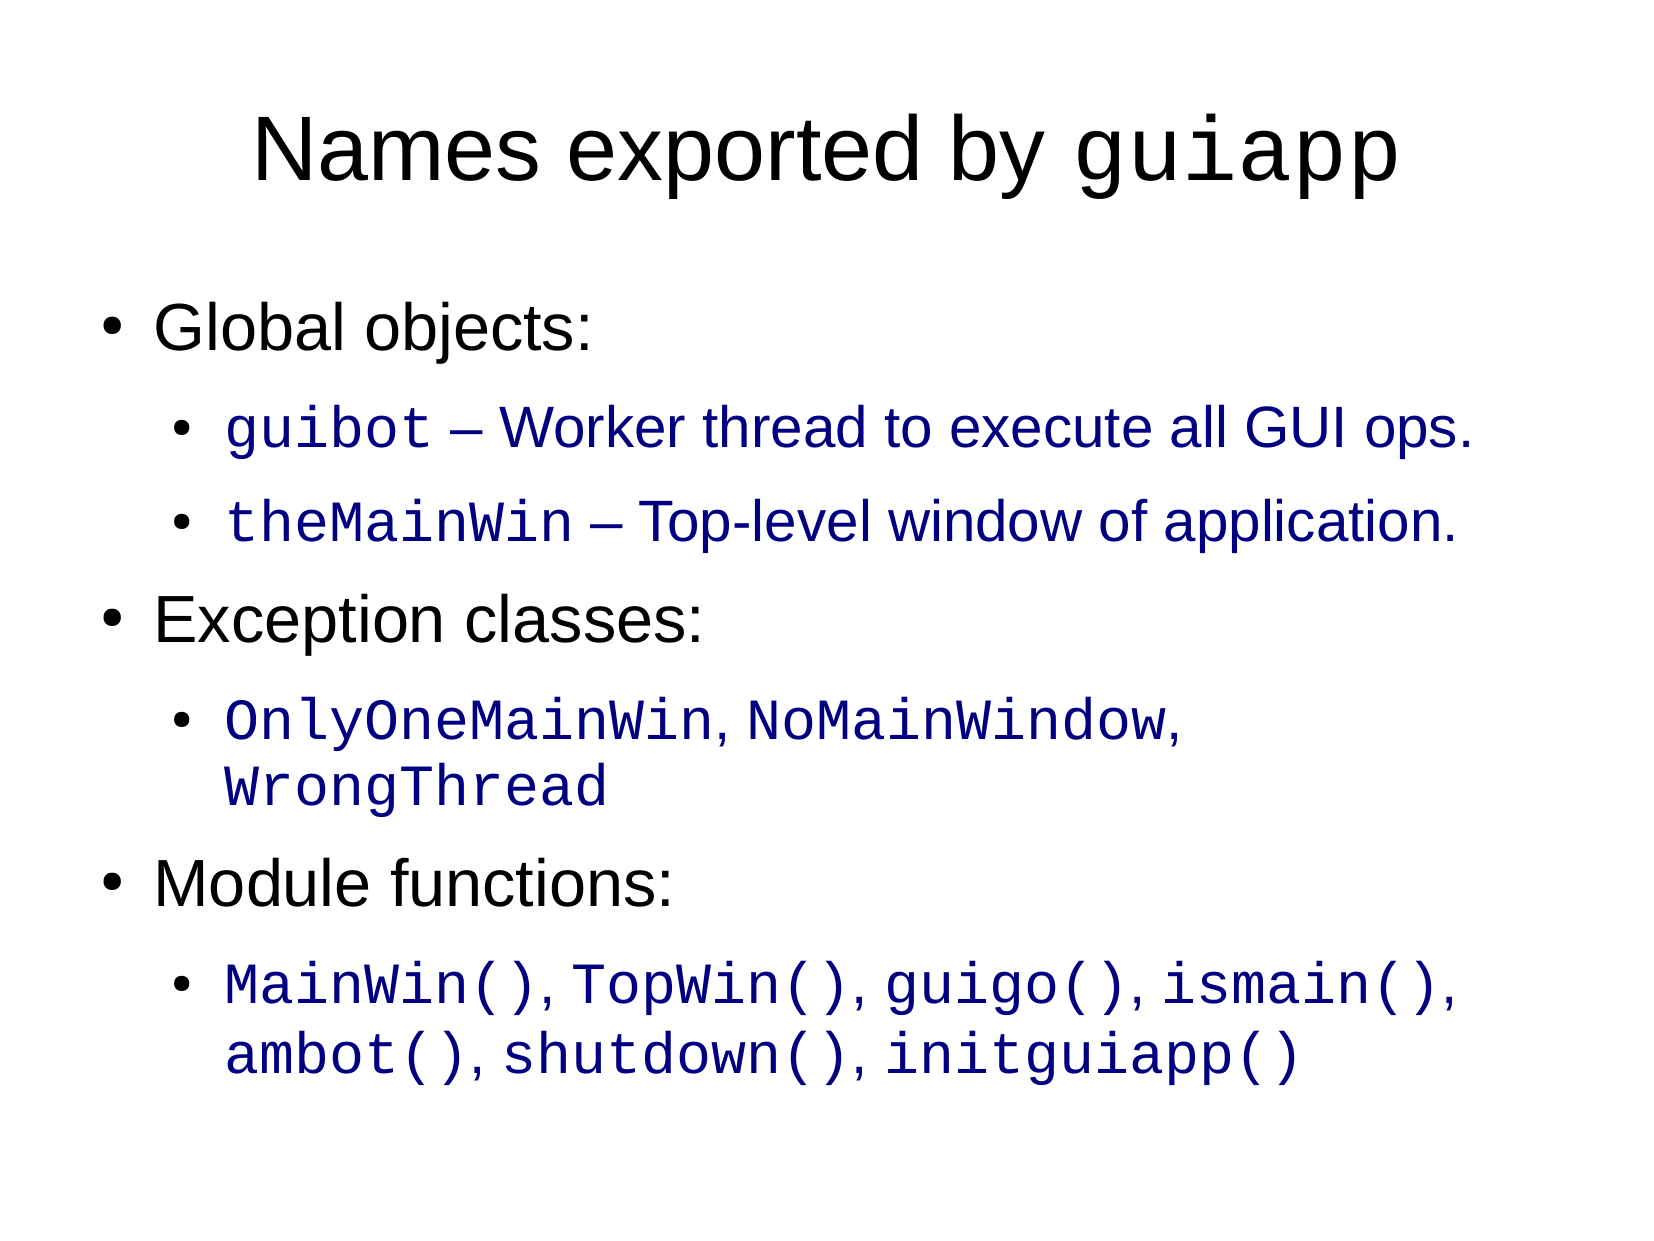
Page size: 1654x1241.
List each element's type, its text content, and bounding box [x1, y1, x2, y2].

title Names exported by guiapp [82, 56, 1571, 250]
list Global objects: guibot – Worker thread to execute all GUI ops. theMainWin – Top-level window of application. Exception classes: OnlyOneMainWin, NoMainWindow, WrongThread Module functions: MainWin(), TopWin(), guigo(), ismain(), ambot(), shutdown(), initguiapp() [82, 290, 1571, 1094]
